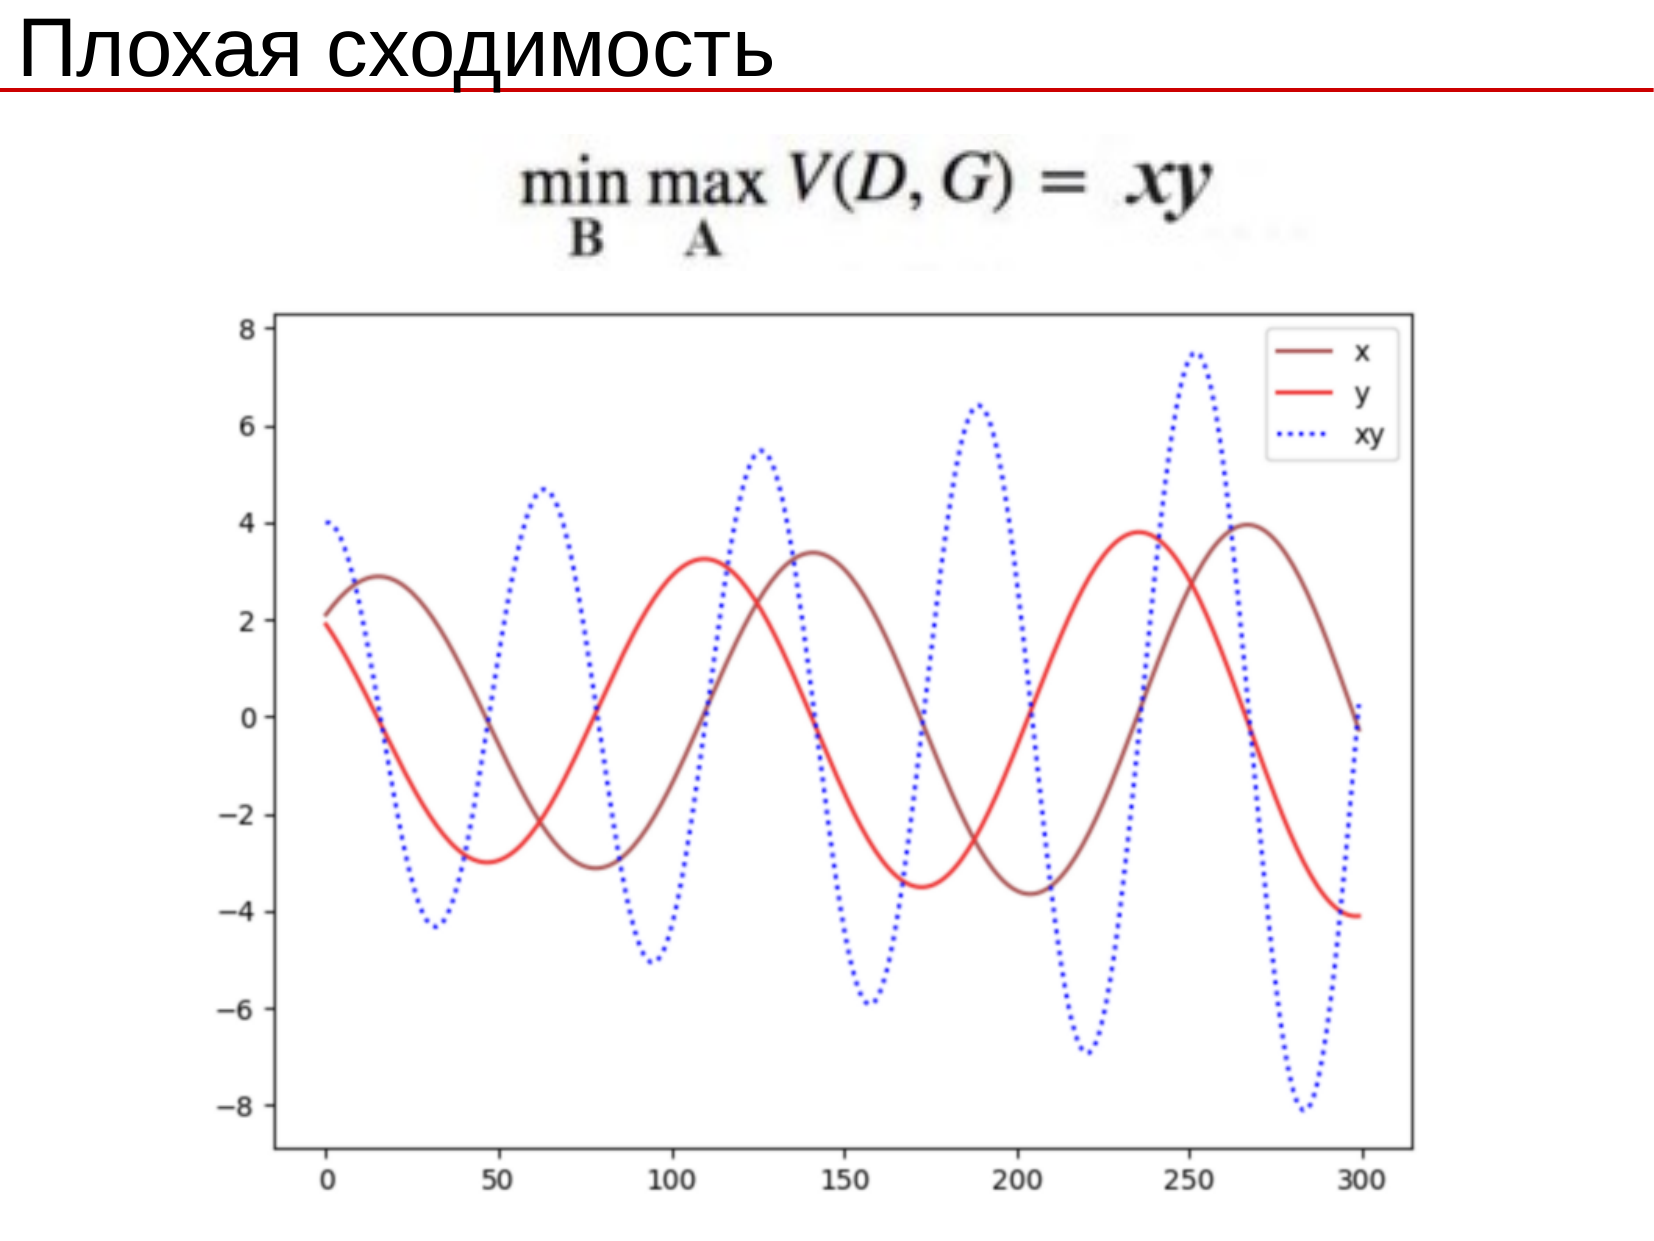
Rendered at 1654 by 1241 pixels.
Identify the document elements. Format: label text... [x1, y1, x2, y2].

picture [195, 286, 1445, 1216]
picture [0, 134, 1654, 271]
title Плохая сходимость [17, 0, 1315, 94]
